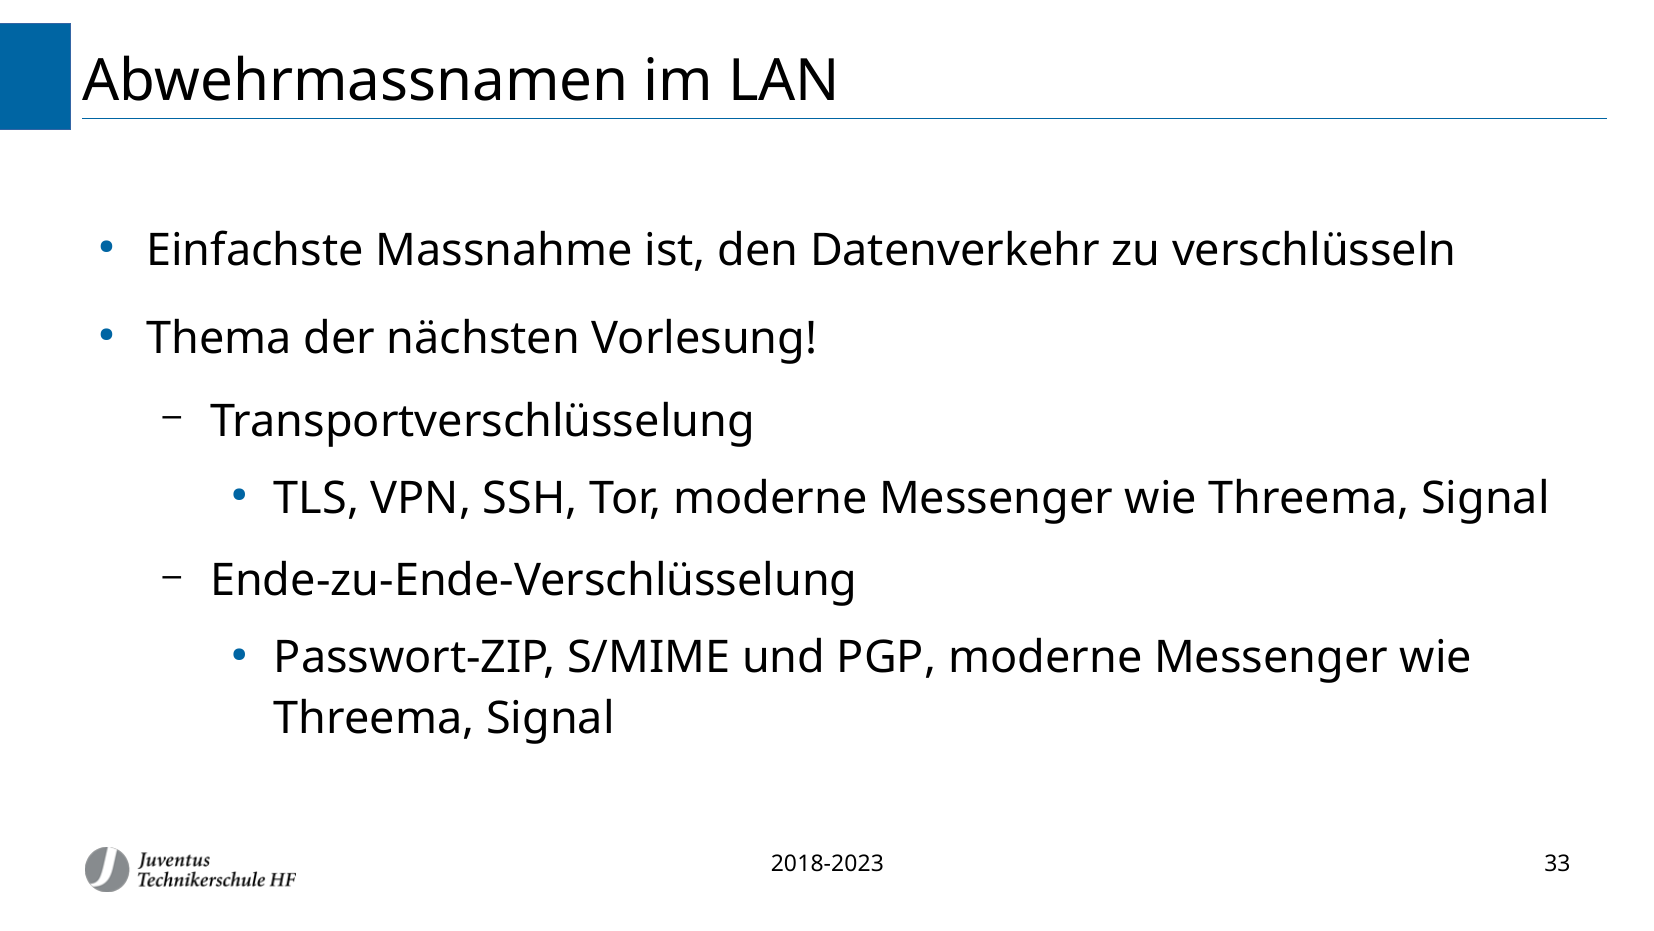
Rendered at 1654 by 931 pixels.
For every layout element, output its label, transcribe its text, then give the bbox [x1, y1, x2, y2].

picture [85, 847, 296, 892]
list Einfachste Massnahme ist, den Datenverkehr zu verschlüsseln Thema der nächsten Vorlesung! Transportverschlüsselung TLS, VPN, SSH, Tor, moderne Messenger wie Threema, Signal Ende-zu-Ende-Verschlüsselung Passwort-ZIP, S/MIME und PGP, moderne Messenger wie Threema, Signal [82, 217, 1571, 758]
title Abwehrmassnamen im LAN [82, 37, 1571, 119]
